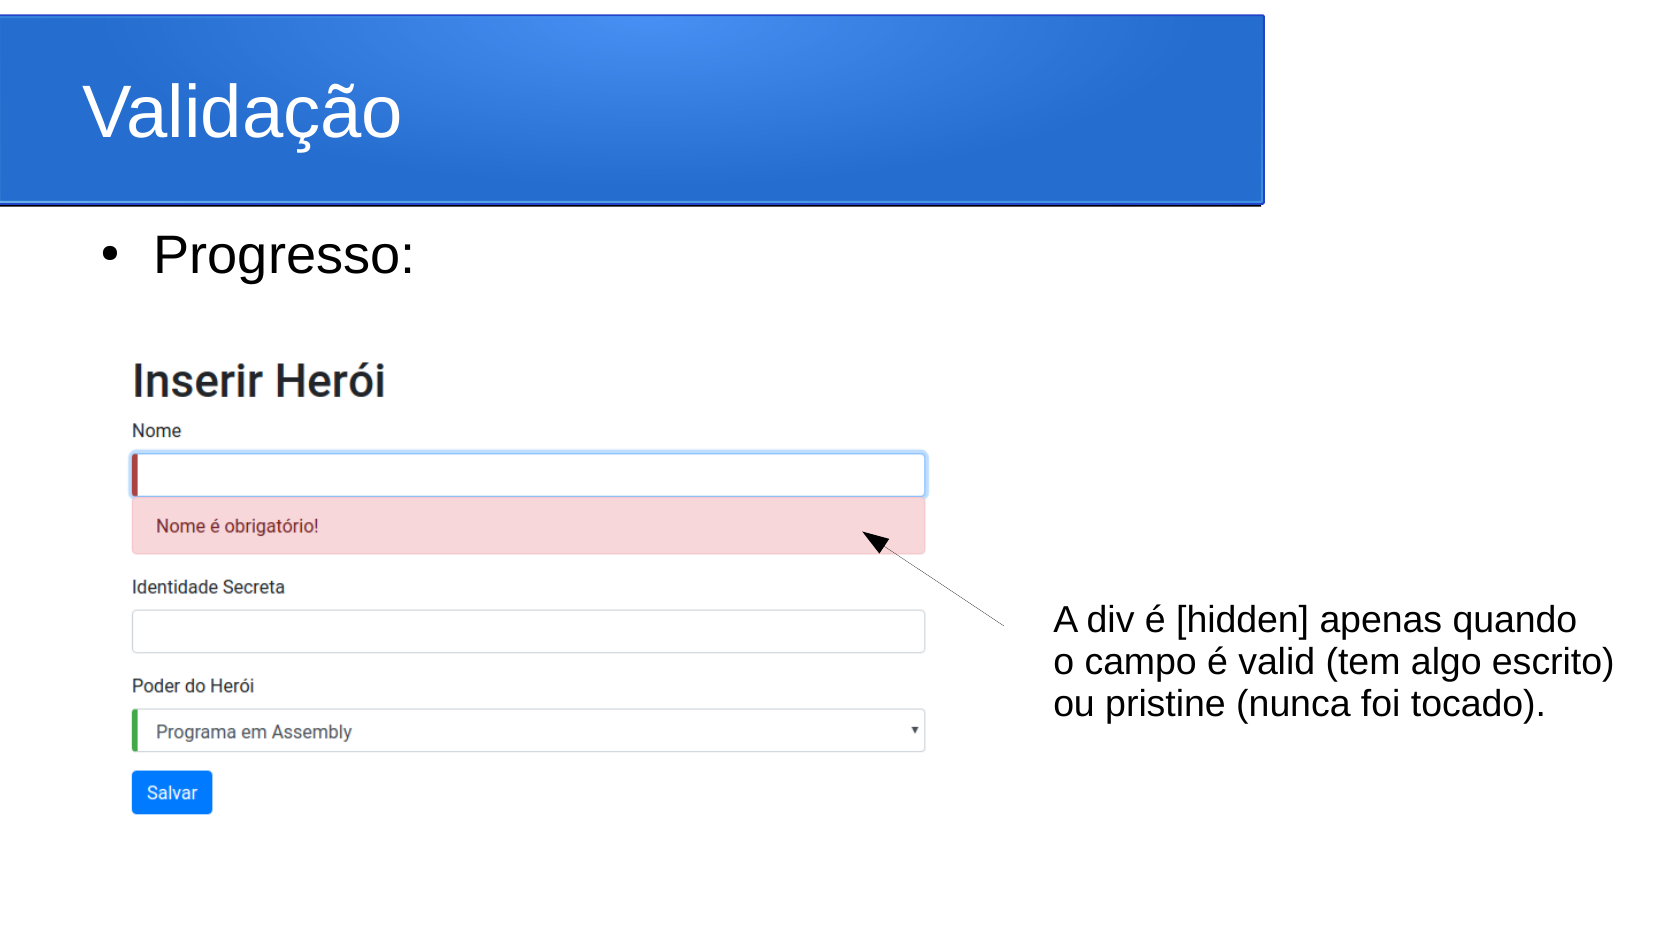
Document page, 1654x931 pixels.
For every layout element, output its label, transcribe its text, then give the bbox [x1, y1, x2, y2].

list Progresso: [82, 224, 1571, 764]
title Validação [82, 35, 1235, 189]
picture [117, 359, 945, 827]
text_box A div é [hidden] apenas quando o campo é valid (tem algo escrito) ou pristine (nunca foi tocado). [1038, 591, 1630, 733]
